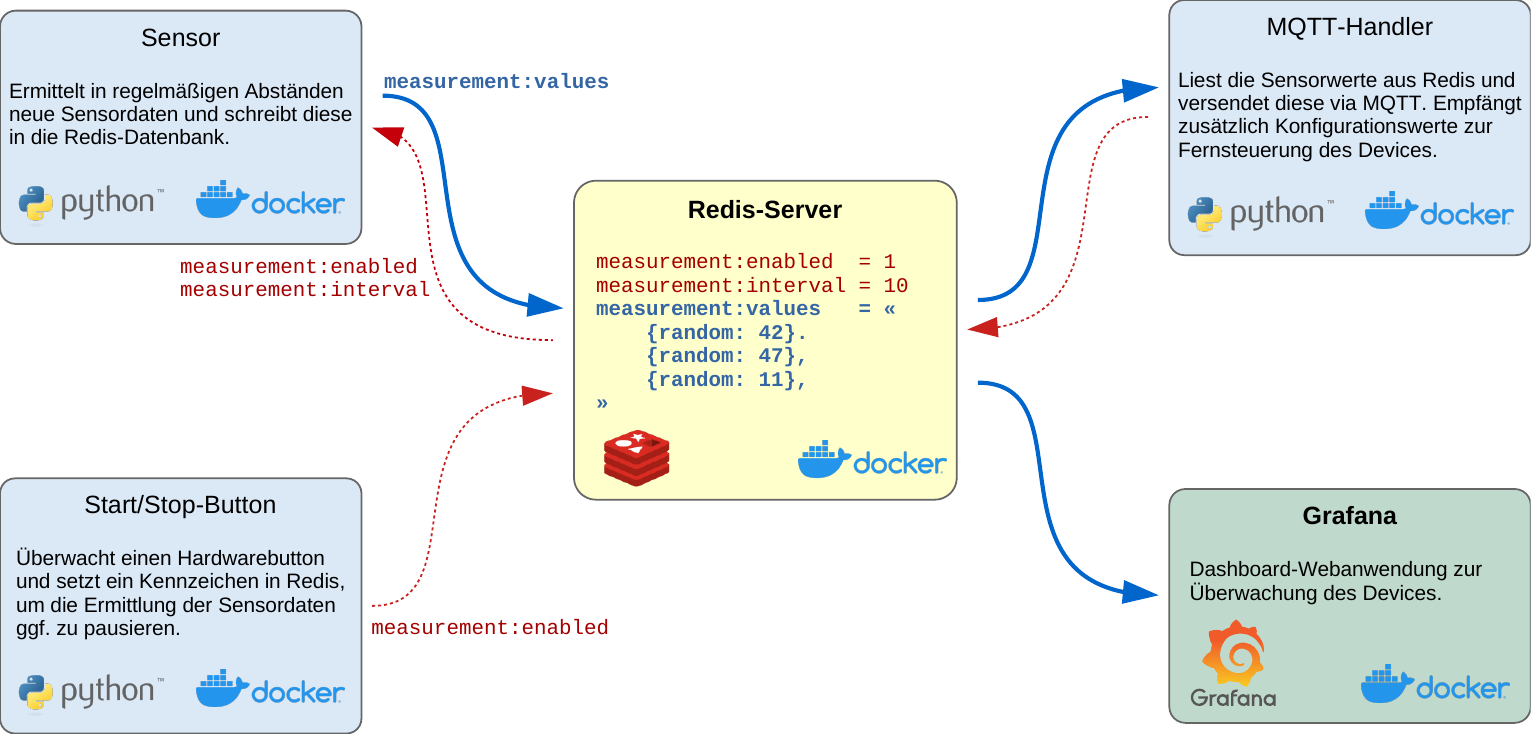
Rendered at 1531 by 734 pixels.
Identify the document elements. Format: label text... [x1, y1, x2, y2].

text_box Redis-Server measurement:enabled = 1 measurement:interval = 10 measurement:values = « {random: 42}. {random: 47}, {random: 11}, » [574, 180, 957, 500]
picture [603, 429, 670, 489]
picture [1361, 664, 1510, 703]
text_box Sensor Ermittelt in regelmäßigen Abständen neue Sensordaten und schreibt diese in die Redis-Datenbank. [0, 10, 362, 244]
picture [1186, 195, 1335, 239]
picture [17, 673, 165, 717]
picture [1365, 191, 1514, 229]
text_box Grafana Dashboard-Webanwendung zur Überwachung des Devices. [1169, 488, 1531, 723]
picture [196, 180, 345, 218]
text_box measurement:enabled [356, 610, 660, 649]
text_box measurement:values [369, 63, 628, 150]
picture [1190, 619, 1276, 707]
text_box MQTT-Handler Liest die Sensorwerte aus Redis und versendet diese via MQTT. Empfängt zusätzlich Konfigurationswerte zur Fernsteuerung des Devices. [1169, 0, 1531, 256]
text_box measurement:enabled measurement:interval [165, 248, 468, 311]
picture [798, 440, 947, 478]
picture [196, 669, 345, 707]
picture [17, 184, 165, 228]
text_box Start/Stop-Button Überwacht einen Hardwarebutton und setzt ein Kennzeichen in Redis, um die Ermittlung der Sensordaten ggf. zu pausieren. [0, 478, 362, 734]
